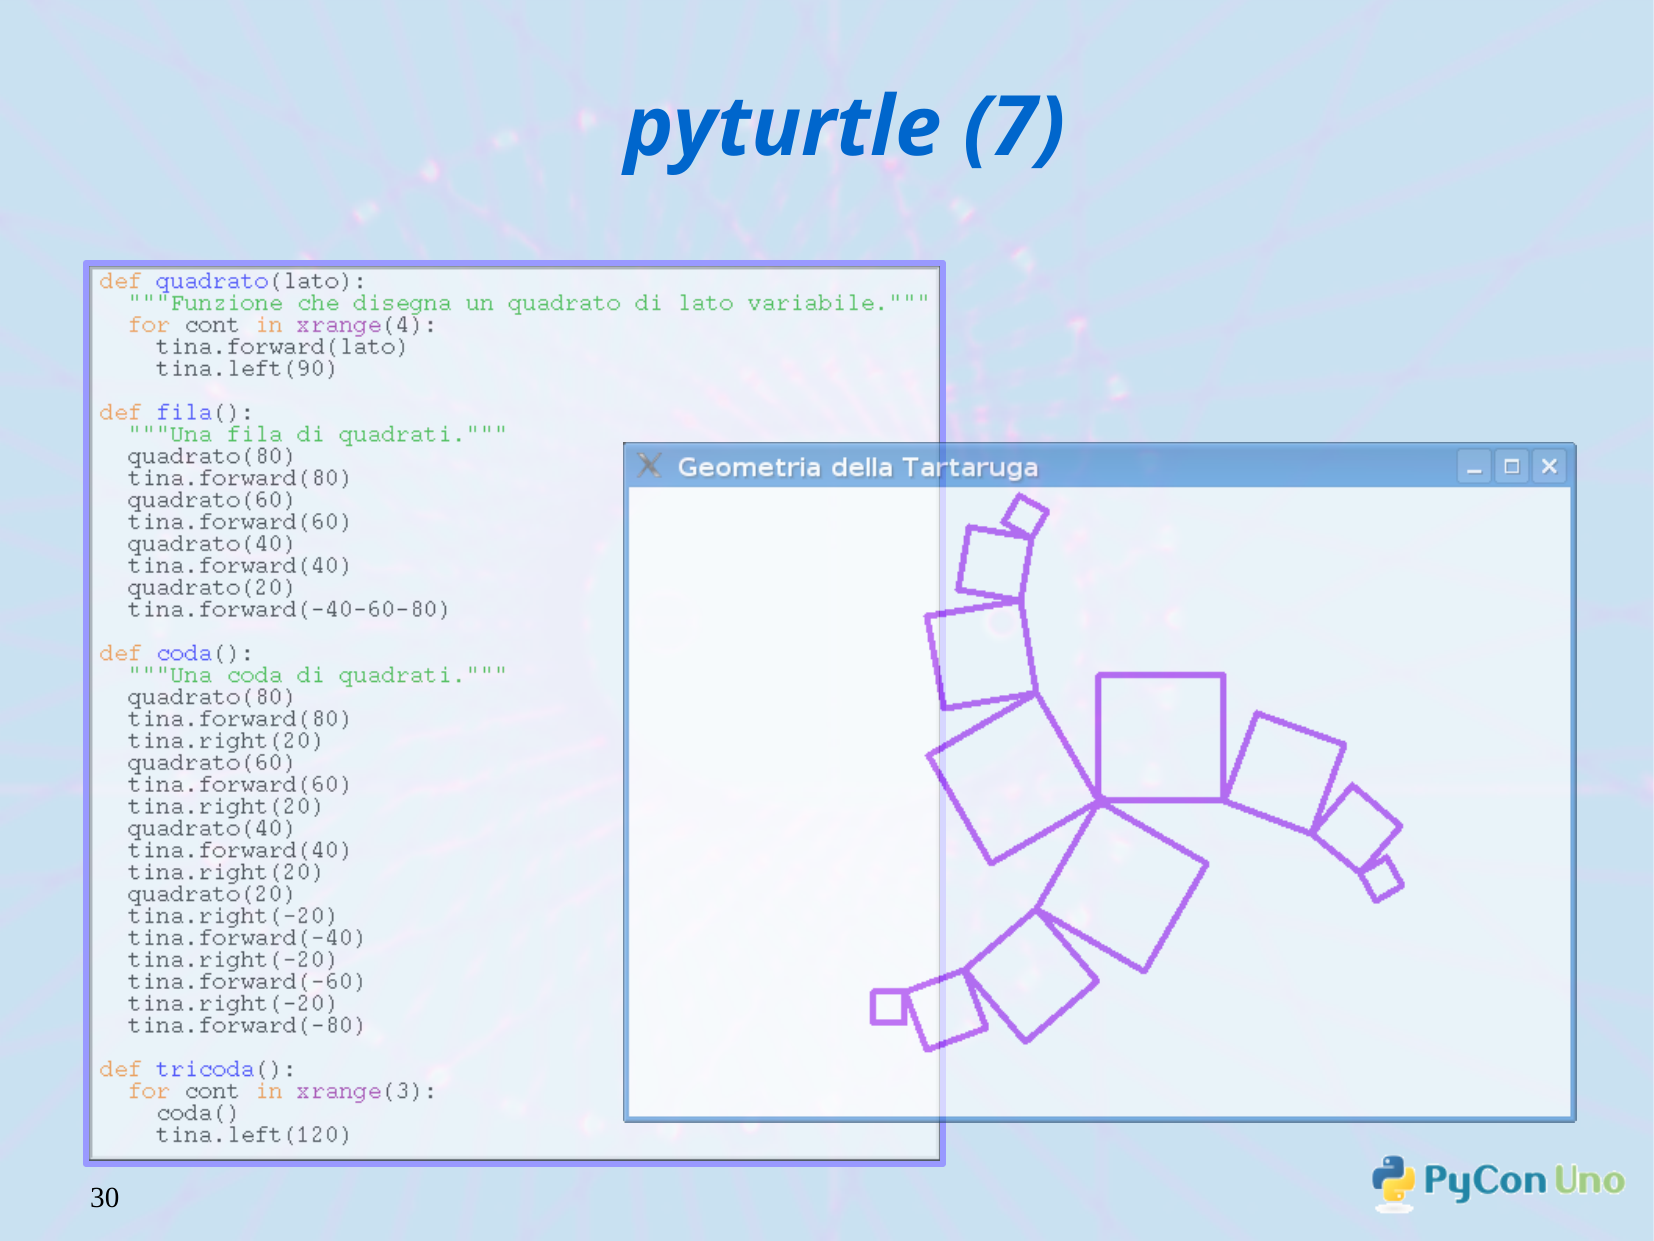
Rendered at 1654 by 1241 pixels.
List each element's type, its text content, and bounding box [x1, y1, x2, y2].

title pyturtle (7) [139, 19, 1552, 227]
picture [0, 0, 1654, 1241]
